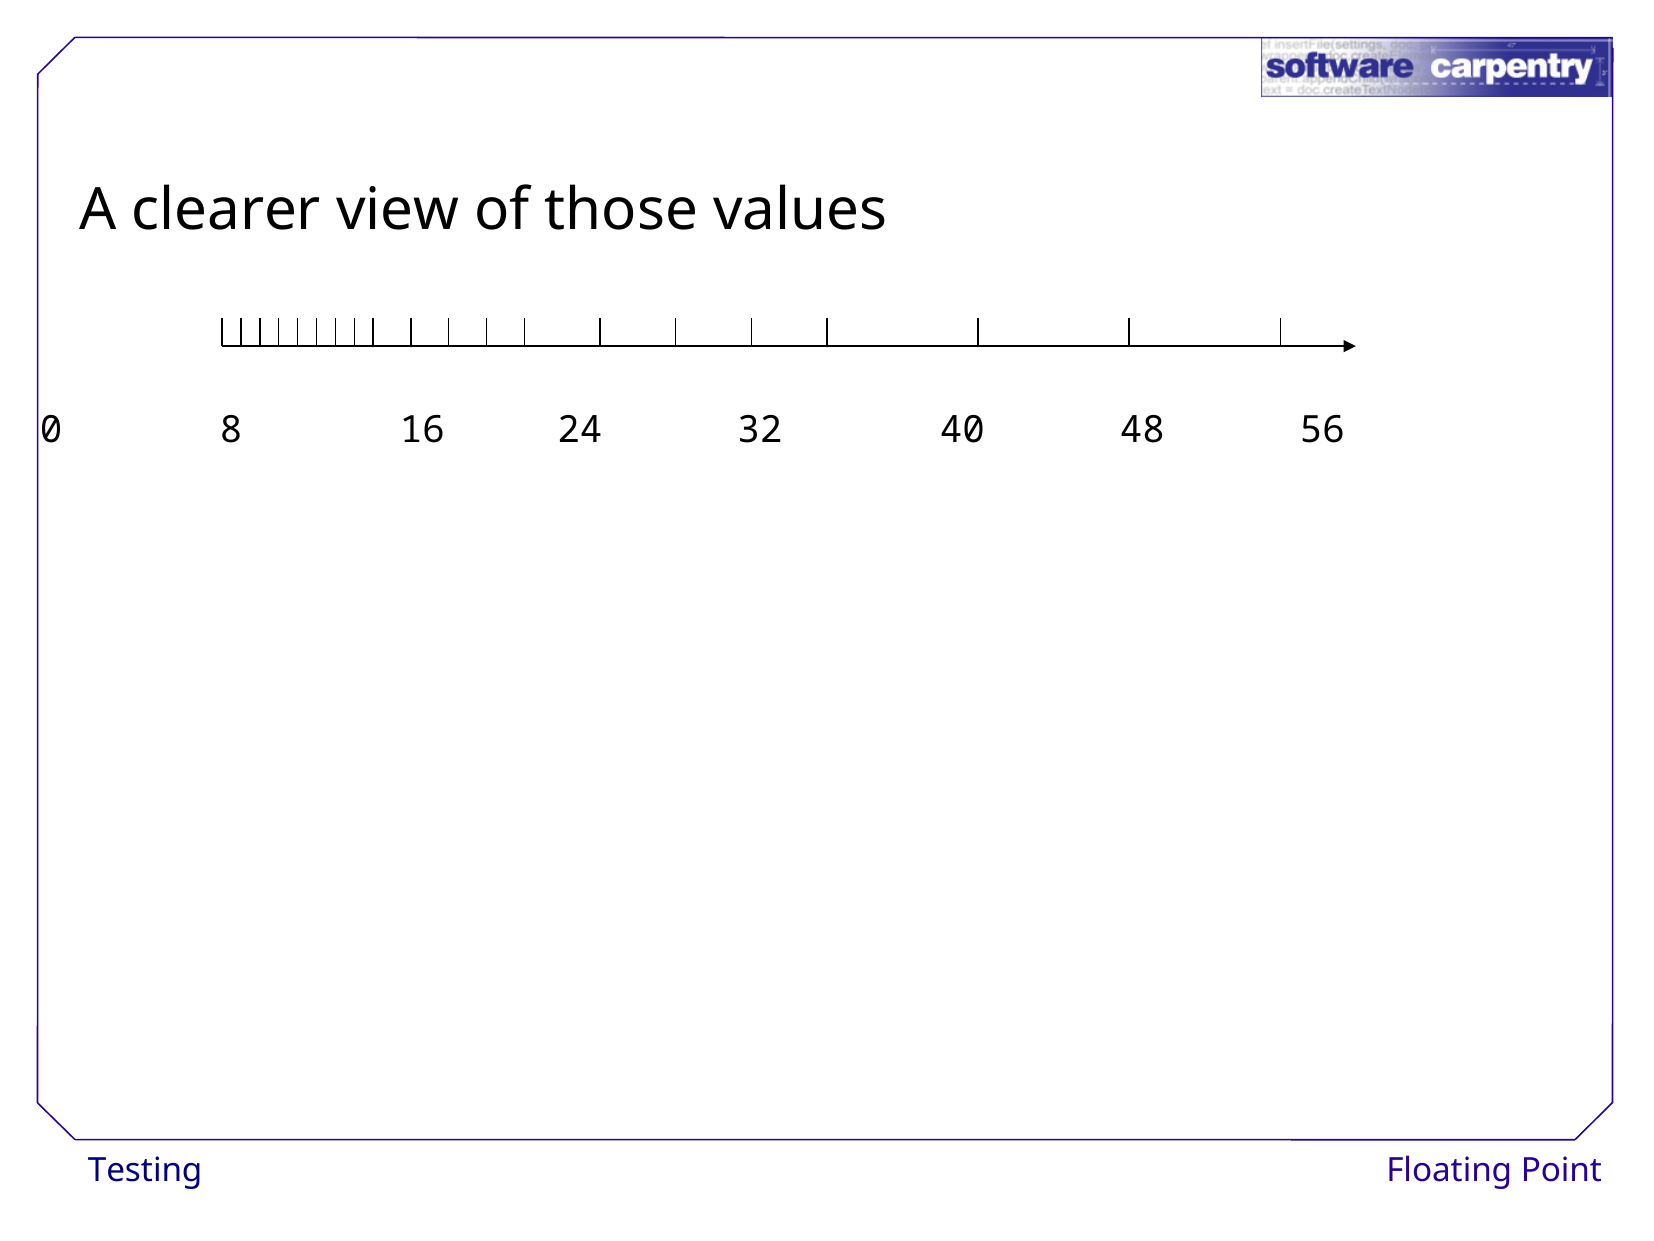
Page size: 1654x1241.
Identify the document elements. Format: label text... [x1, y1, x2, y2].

text_box A clearer view of those values [64, 128, 1053, 250]
text_box 0 8 16 24 32 40 48 56 [25, 374, 1510, 458]
picture [1261, 39, 1613, 97]
